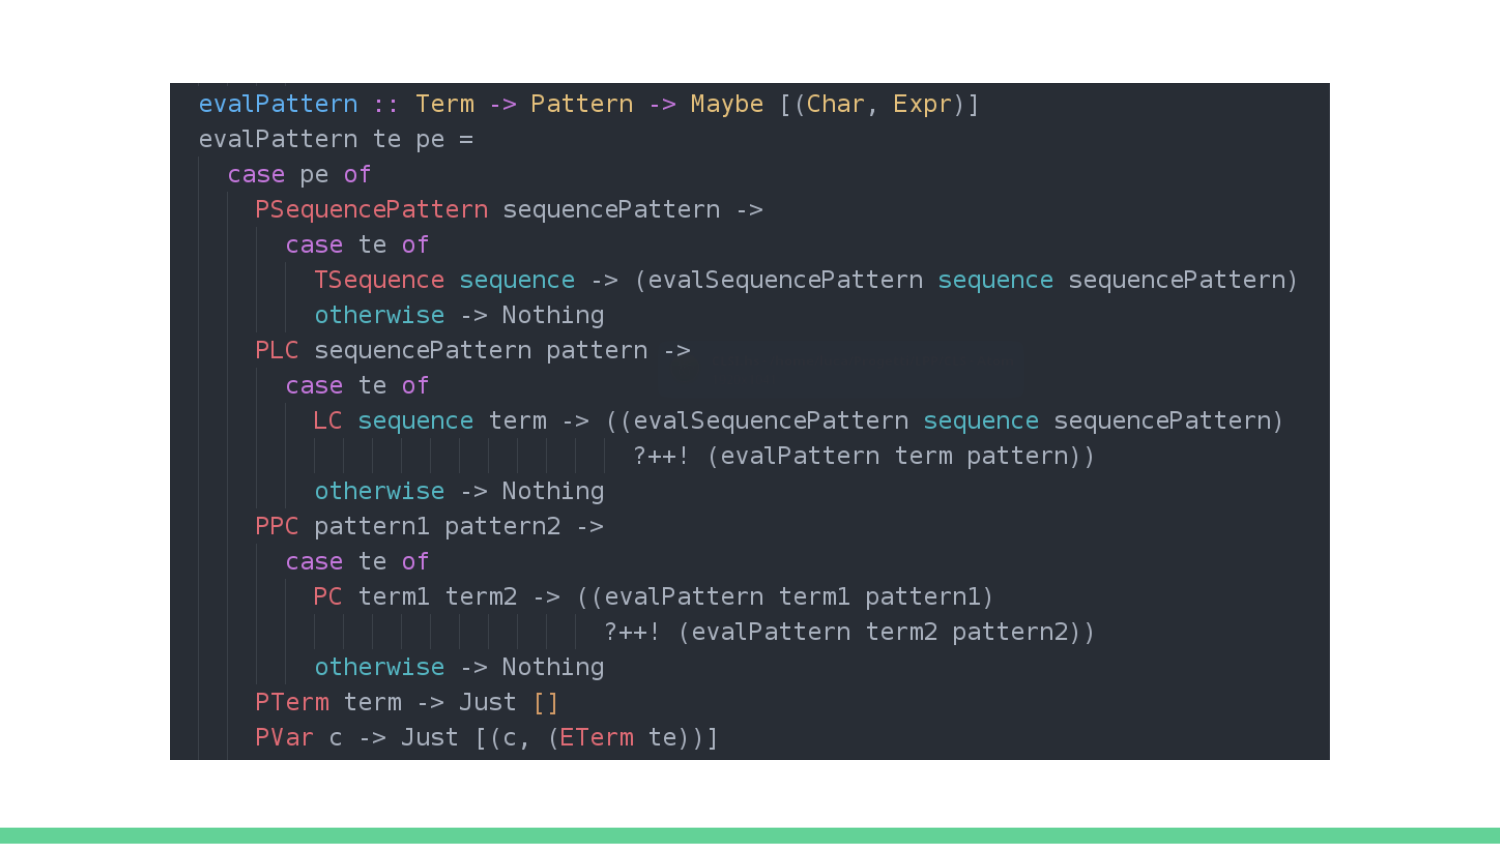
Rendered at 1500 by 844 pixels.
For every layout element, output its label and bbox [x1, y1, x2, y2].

picture [170, 83, 1330, 761]
